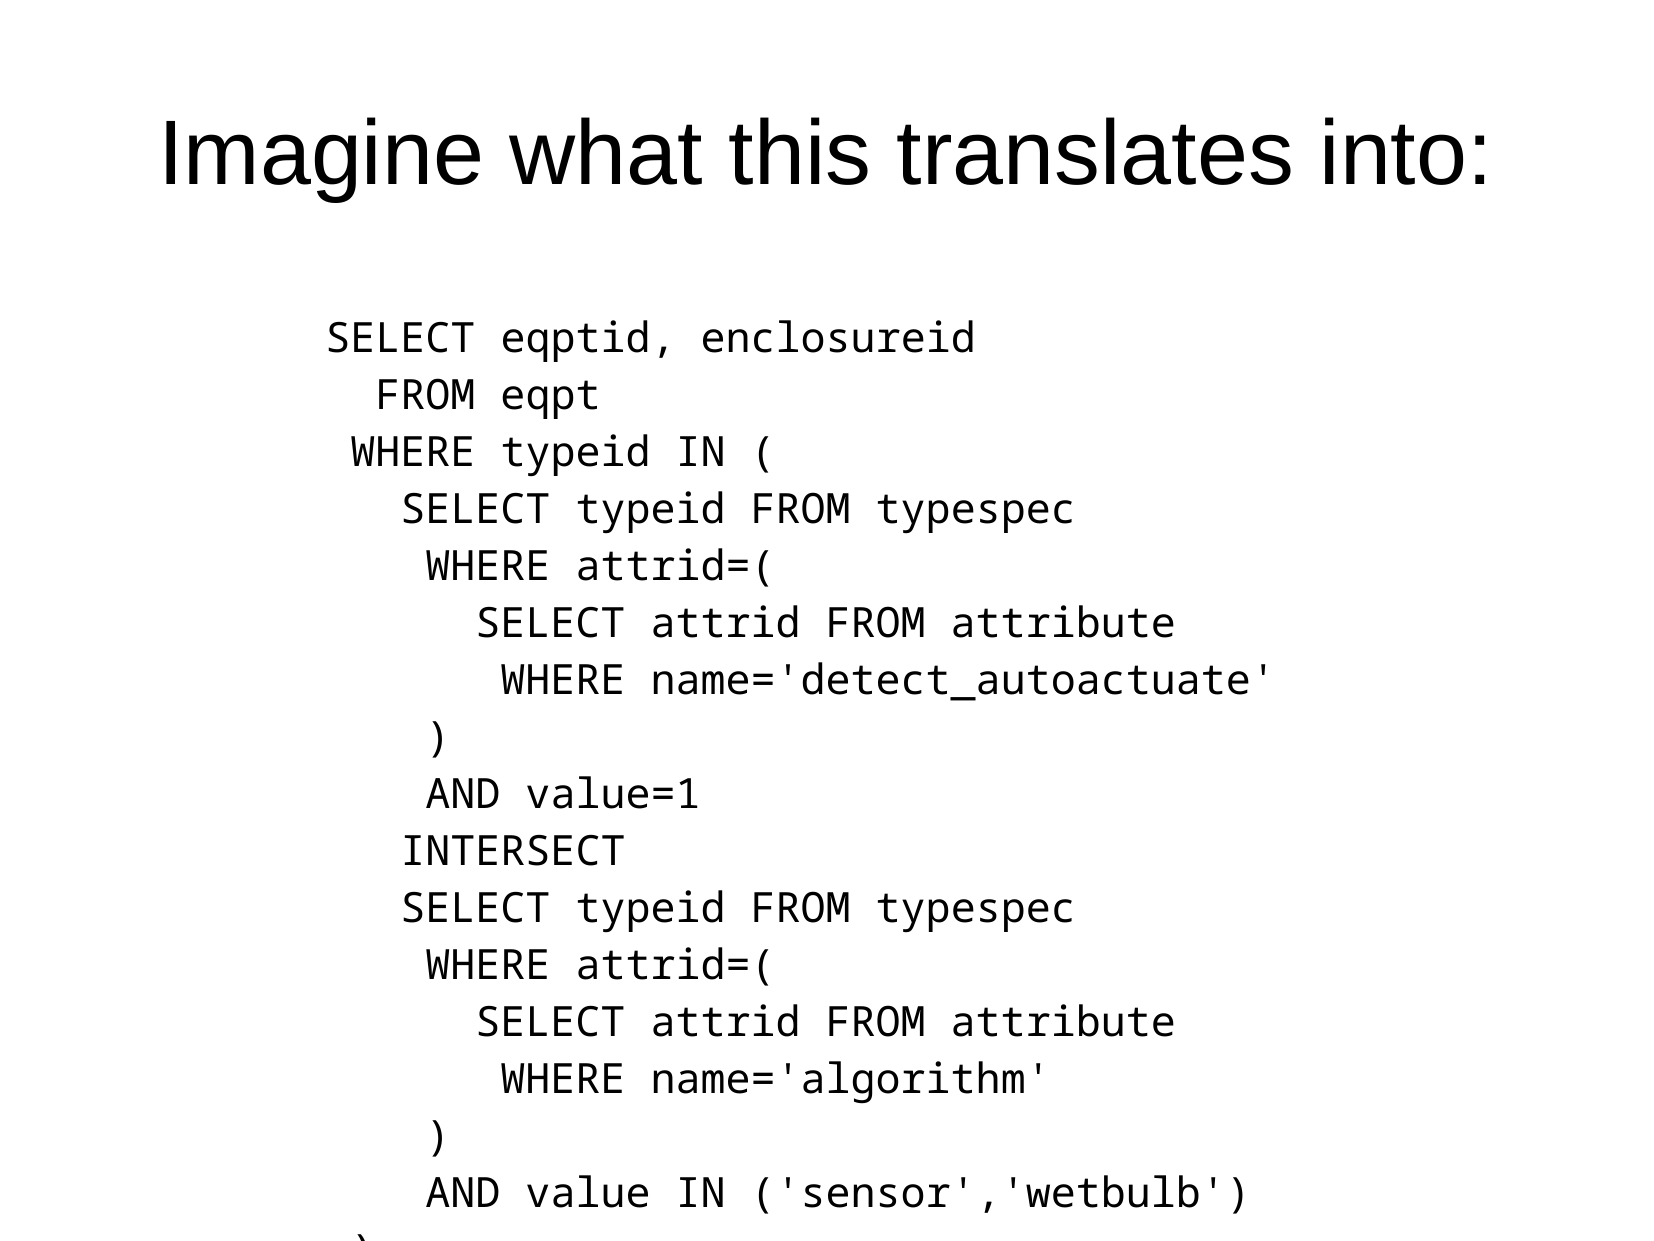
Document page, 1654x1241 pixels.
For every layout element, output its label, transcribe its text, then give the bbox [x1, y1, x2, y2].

title Imagine what this translates into: [82, 56, 1571, 250]
text_box SELECT eqptid, enclosureid FROM eqpt WHERE typeid IN ( SELECT typeid FROM typespec WHERE attrid=( SELECT attrid FROM attribute WHERE name='detect_autoactuate' ) AND value=1 INTERSECT SELECT typeid FROM typespec WHERE attrid=( SELECT attrid FROM attribute WHERE name='algorithm' ) AND value IN ('sensor','wetbulb') ) [310, 300, 1291, 1026]
